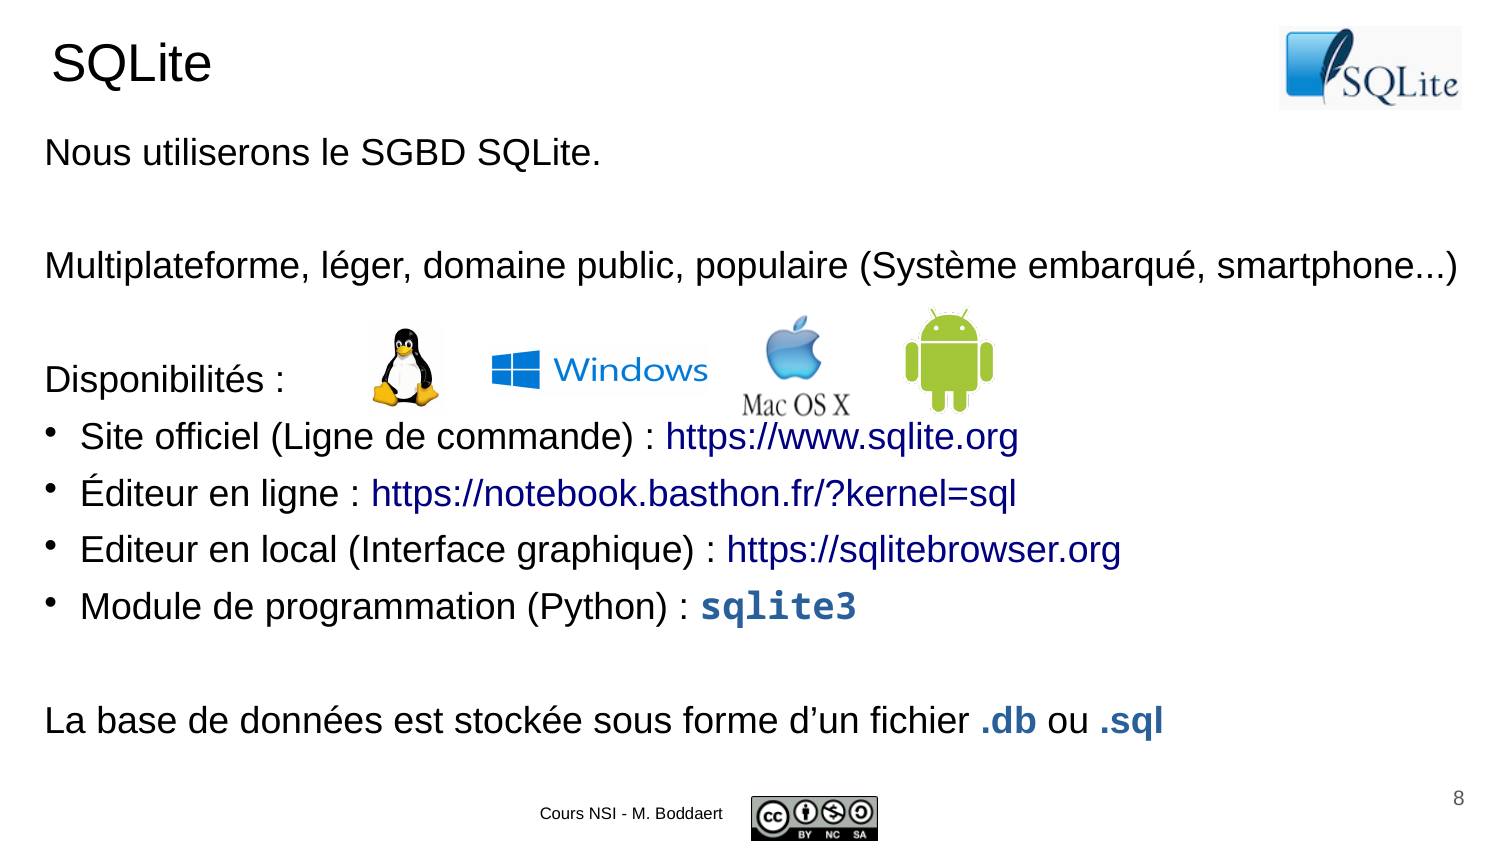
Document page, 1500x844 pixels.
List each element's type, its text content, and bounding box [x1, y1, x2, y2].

picture [1279, 26, 1462, 110]
slide_number <numéro> [1389, 764, 1480, 830]
picture [903, 306, 995, 414]
picture [490, 342, 709, 396]
text_box Nous utiliserons le SGBD SQLite. Multiplateforme, léger, domaine public, populaire (Système embarqué, smartphone...) Disponibilités : Site officiel (Ligne de commande) : https://www.sqlite.org Éditeur en ligne : https://notebook.basthon.fr/?kernel=sql Editeur en local (Interface graphique) : https://sqlitebrowser.org Module de programmation (Python) : sqlite3 La base de données est stockée sous forme d’un fichier .db ou .sql [29, 120, 1477, 760]
picture [751, 796, 878, 841]
picture [366, 322, 445, 416]
picture [740, 312, 857, 422]
title SQLite [51, 13, 1449, 108]
